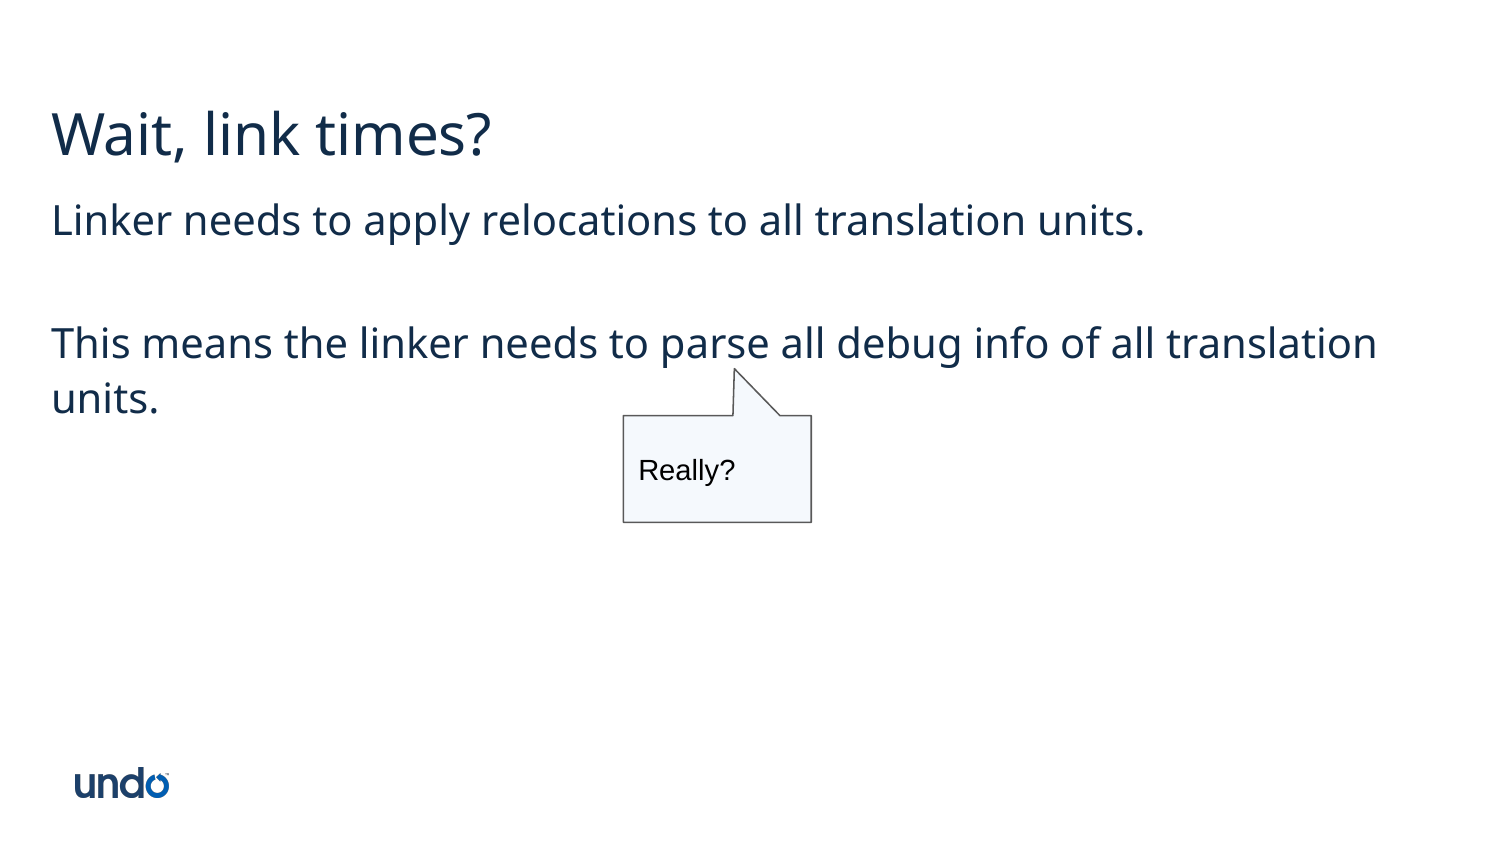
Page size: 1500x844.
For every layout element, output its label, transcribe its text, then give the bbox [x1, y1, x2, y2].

picture [75, 767, 169, 798]
title Wait, link times? [51, 72, 1449, 167]
list Linker needs to apply relocations to all translation units. This means the linker needs to parse all debug info of all translation units. [51, 189, 1449, 750]
text_box Really? [623, 368, 812, 523]
